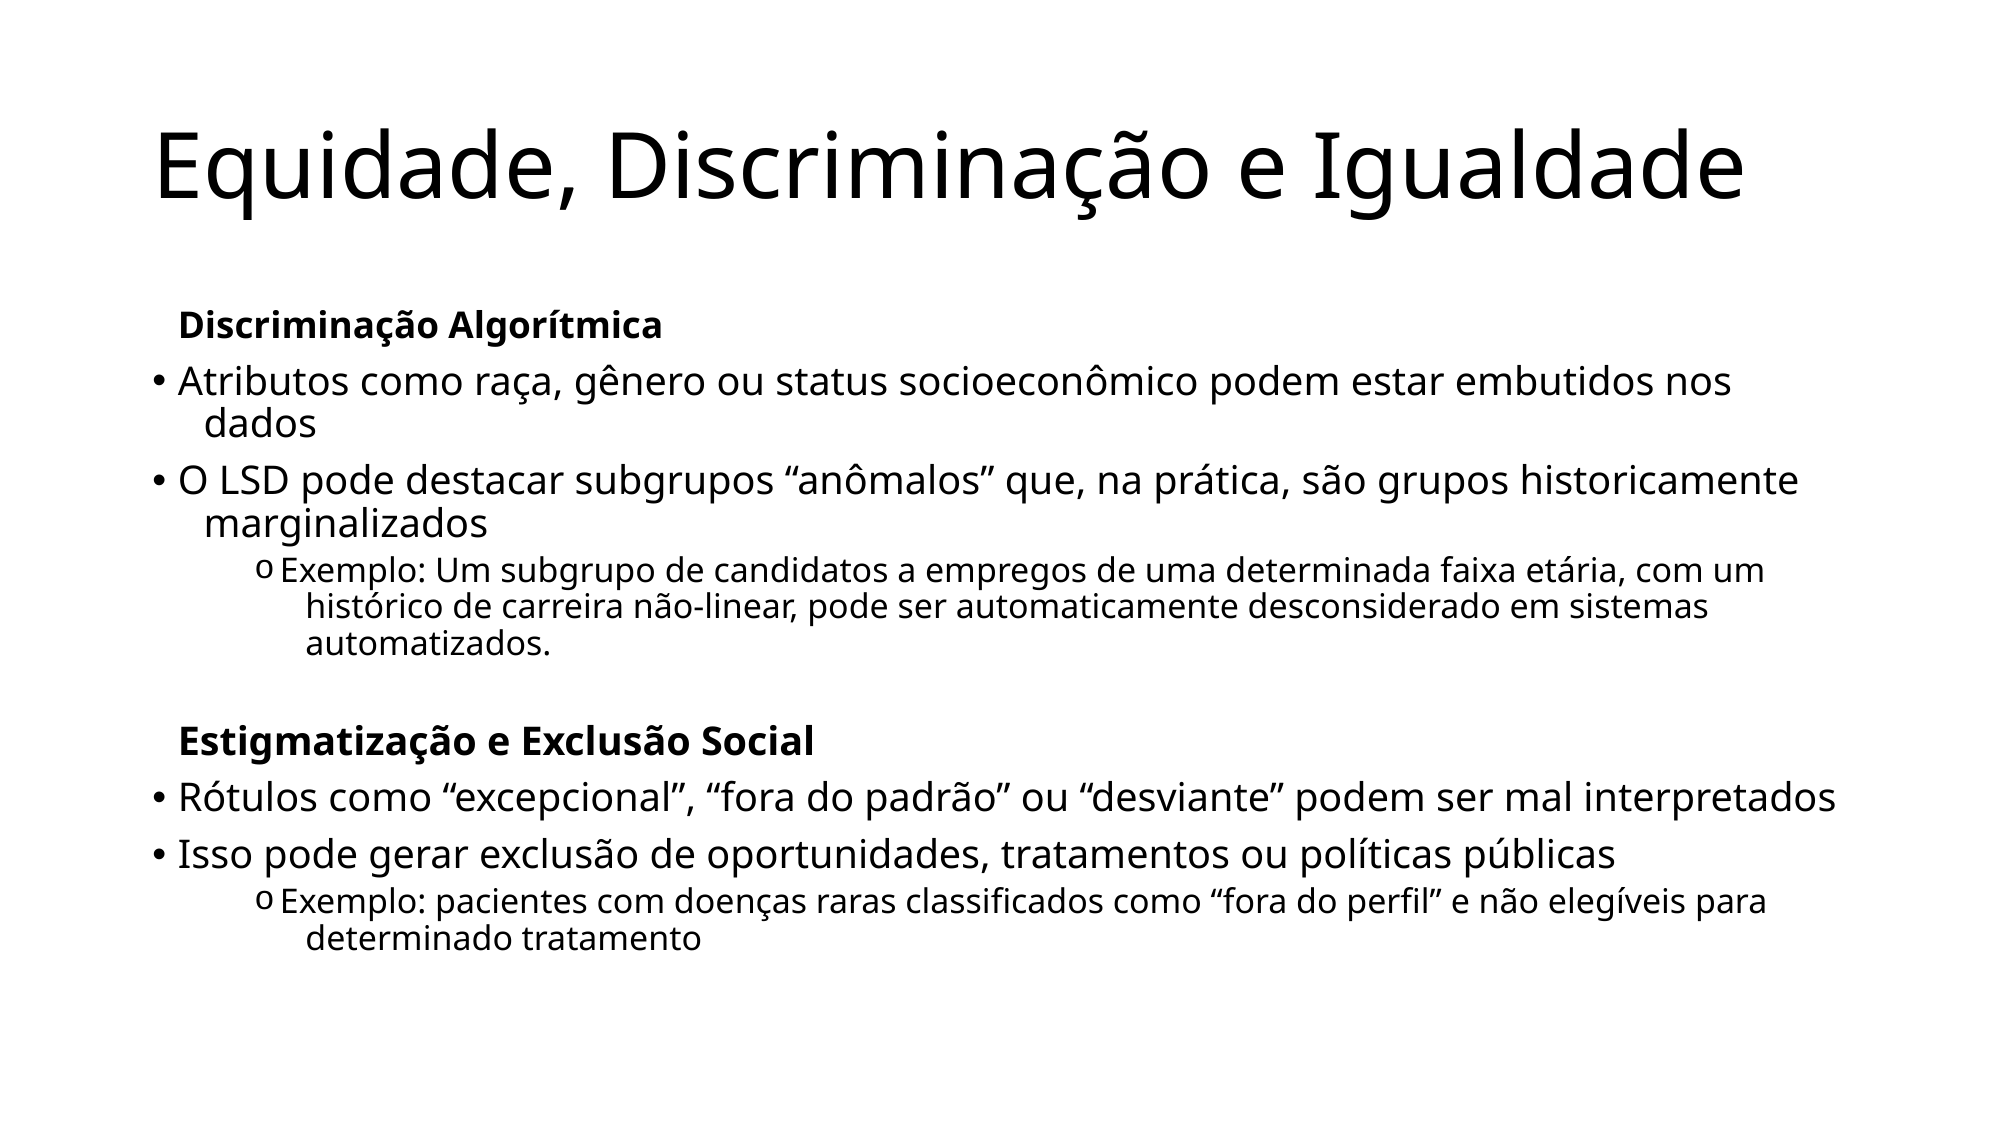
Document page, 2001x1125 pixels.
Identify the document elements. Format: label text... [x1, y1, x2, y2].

title Equidade, Discriminação e Igualdade [137, 59, 1863, 278]
list Discriminação Algorítmica Atributos como raça, gênero ou status socioeconômico podem estar embutidos nos dados O LSD pode destacar subgrupos “anômalos” que, na prática, são grupos historicamente marginalizados Exemplo: Um subgrupo de candidatos a empregos de uma determinada faixa etária, com um histórico de carreira não-linear, pode ser automaticamente desconsiderado em sistemas automatizados. Estigmatização e Exclusão Social Rótulos como “excepcional”, “fora do padrão” ou “desviante” podem ser mal interpretados Isso pode gerar exclusão de oportunidades, tratamentos ou políticas públicas Exemplo: pacientes com doenças raras classificados como “fora do perfil” e não elegíveis para determinado tratamento [137, 299, 1863, 1014]
